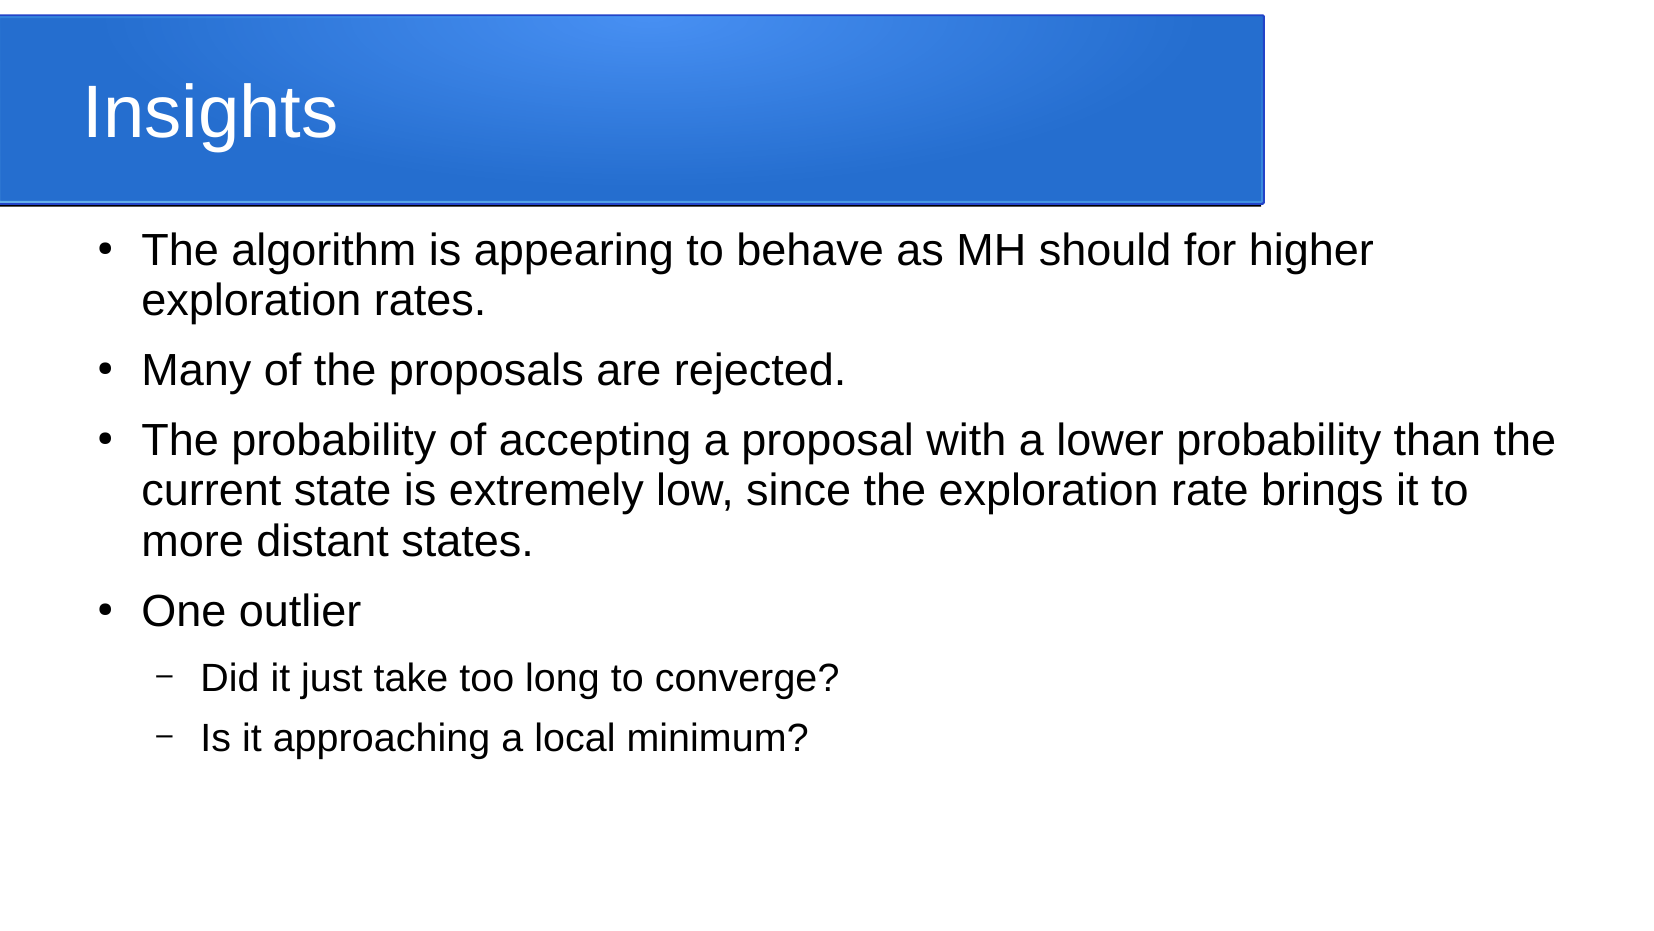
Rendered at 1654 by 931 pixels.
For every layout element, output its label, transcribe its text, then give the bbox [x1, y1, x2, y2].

list The algorithm is appearing to behave as MH should for higher exploration rates. Many of the proposals are rejected. The probability of accepting a proposal with a lower probability than the current state is extremely low, since the exploration rate brings it to more distant states. One outlier Did it just take too long to converge? Is it approaching a local minimum? [82, 224, 1571, 764]
title Insights [82, 35, 1235, 189]
